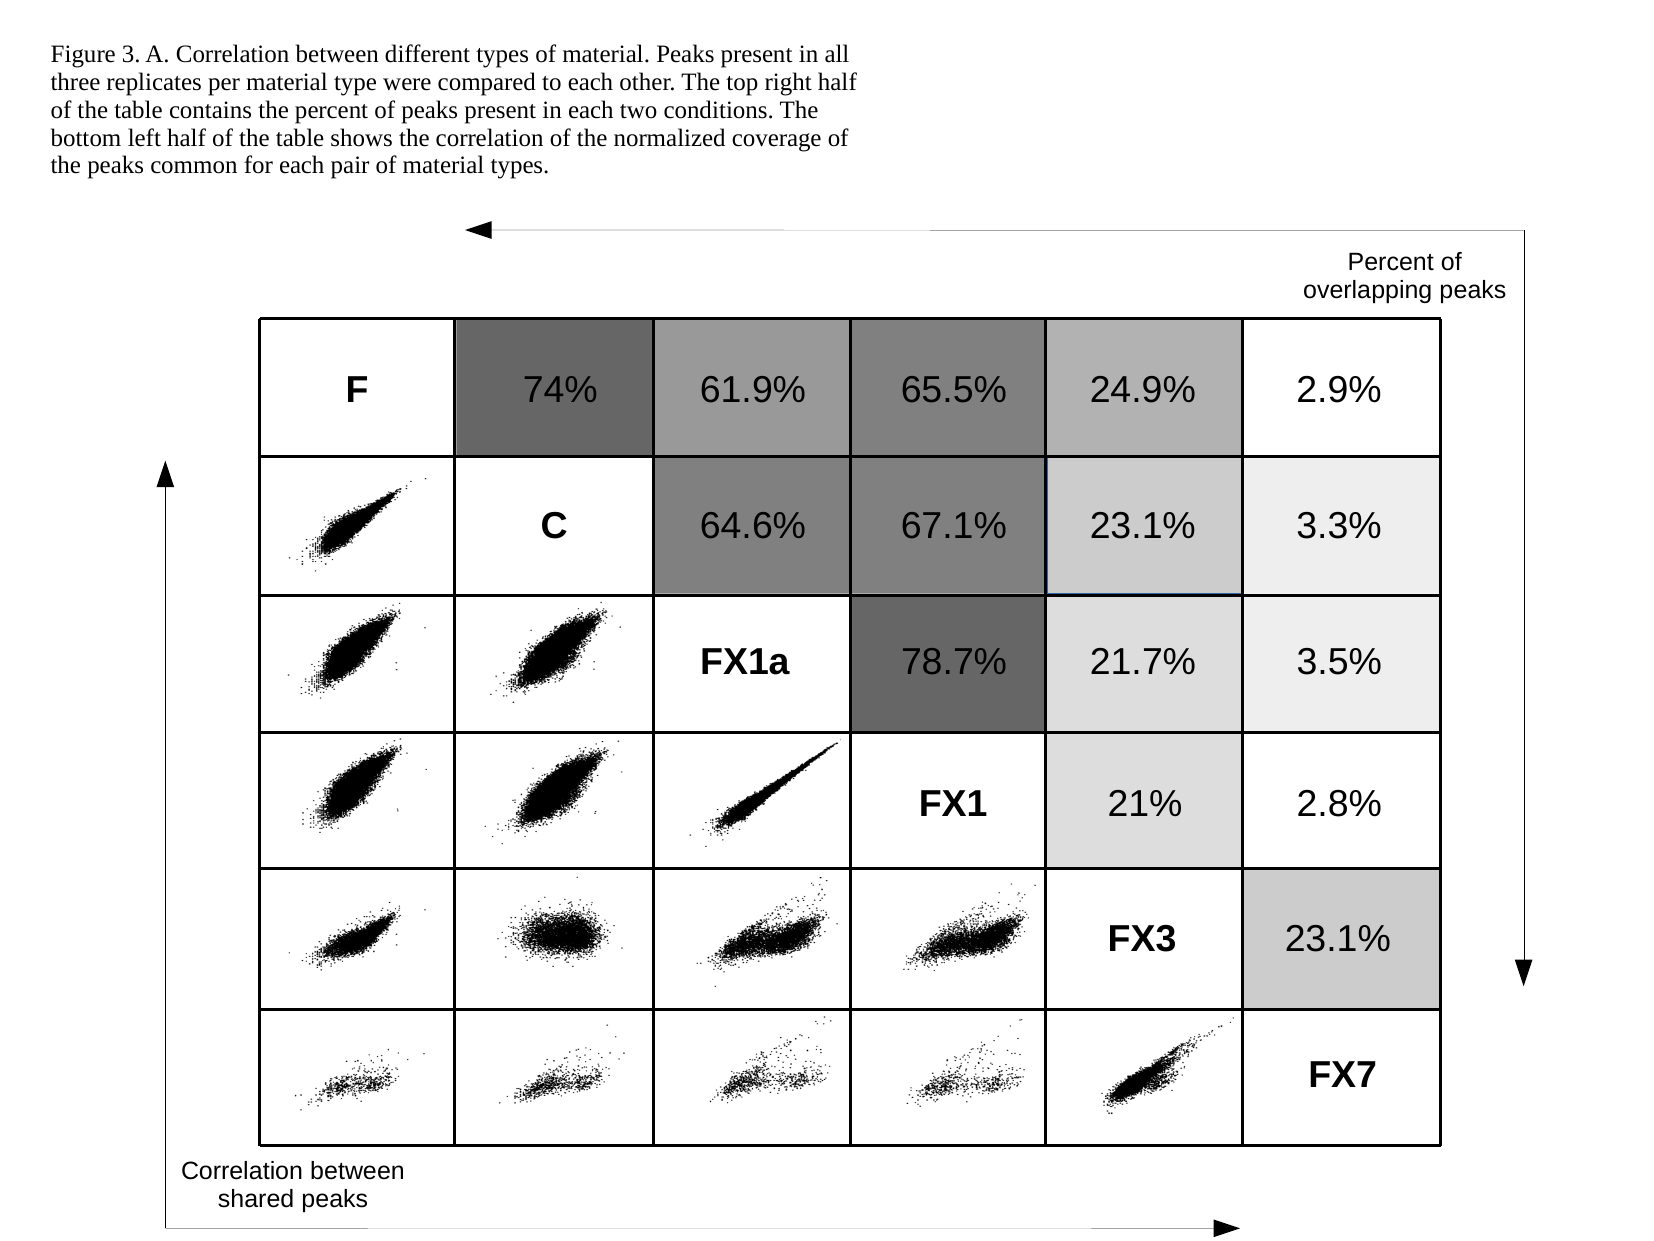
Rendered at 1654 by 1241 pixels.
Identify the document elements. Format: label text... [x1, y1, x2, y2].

picture [862, 1016, 1037, 1142]
text_box [456, 320, 652, 455]
text_box FX7 [1293, 1046, 1392, 1104]
picture [271, 876, 447, 1002]
picture [1057, 1014, 1234, 1138]
text_box [852, 597, 1044, 731]
text_box Correlation between shared peaks [166, 1149, 421, 1222]
text_box FX1 [903, 774, 1003, 832]
picture [468, 739, 644, 863]
picture [862, 879, 1040, 1002]
text_box 24.9% [1074, 361, 1211, 418]
picture [273, 737, 449, 862]
picture [666, 1013, 843, 1139]
picture [466, 601, 642, 726]
picture [272, 601, 446, 727]
picture [468, 873, 643, 999]
text_box [1047, 320, 1241, 455]
picture [666, 738, 841, 864]
text_box [1244, 458, 1439, 594]
text_box [1244, 320, 1439, 455]
picture [663, 877, 841, 1002]
text_box 65.5% [886, 361, 1022, 418]
text_box [1047, 597, 1241, 731]
text_box [852, 458, 1044, 594]
text_box FX3 [1092, 910, 1192, 968]
text_box [1244, 734, 1439, 867]
text_box Figure 3. A. Correlation between different types of material. Peaks present in all three replicates per material type were compared to each other. The top right half of the table contains the percent of peaks present in each two conditions. The bottom left half of the table shows the correlation of the normalized coverage of the peaks common for each pair of material types. [35, 33, 873, 189]
text_box [655, 320, 849, 455]
text_box 21% [1092, 774, 1198, 832]
picture [471, 1015, 645, 1141]
text_box 78.7% [886, 632, 1022, 690]
text_box [1047, 734, 1241, 867]
text_box 23.1% [1270, 910, 1406, 968]
picture [271, 461, 448, 588]
text_box [655, 458, 849, 594]
picture [271, 1015, 446, 1141]
text_box FX1a [685, 632, 805, 690]
text_box 23.1% [1075, 497, 1211, 554]
text_box Percent of overlapping peaks [1288, 240, 1522, 312]
text_box C [525, 497, 583, 554]
text_box 74% [508, 361, 613, 418]
text_box 3.5% [1281, 632, 1397, 690]
text_box [852, 320, 1044, 455]
text_box 2.8% [1281, 774, 1397, 832]
text_box [1244, 870, 1439, 1008]
text_box F [330, 361, 384, 418]
text_box 61.9% [685, 361, 821, 418]
text_box 67.1% [886, 497, 1022, 554]
text_box [1244, 597, 1439, 731]
text_box 2.9% [1281, 361, 1397, 418]
text_box 64.6% [685, 497, 821, 554]
text_box 3.3% [1281, 497, 1397, 554]
text_box 21.7% [1075, 632, 1211, 690]
text_box [1047, 458, 1241, 594]
